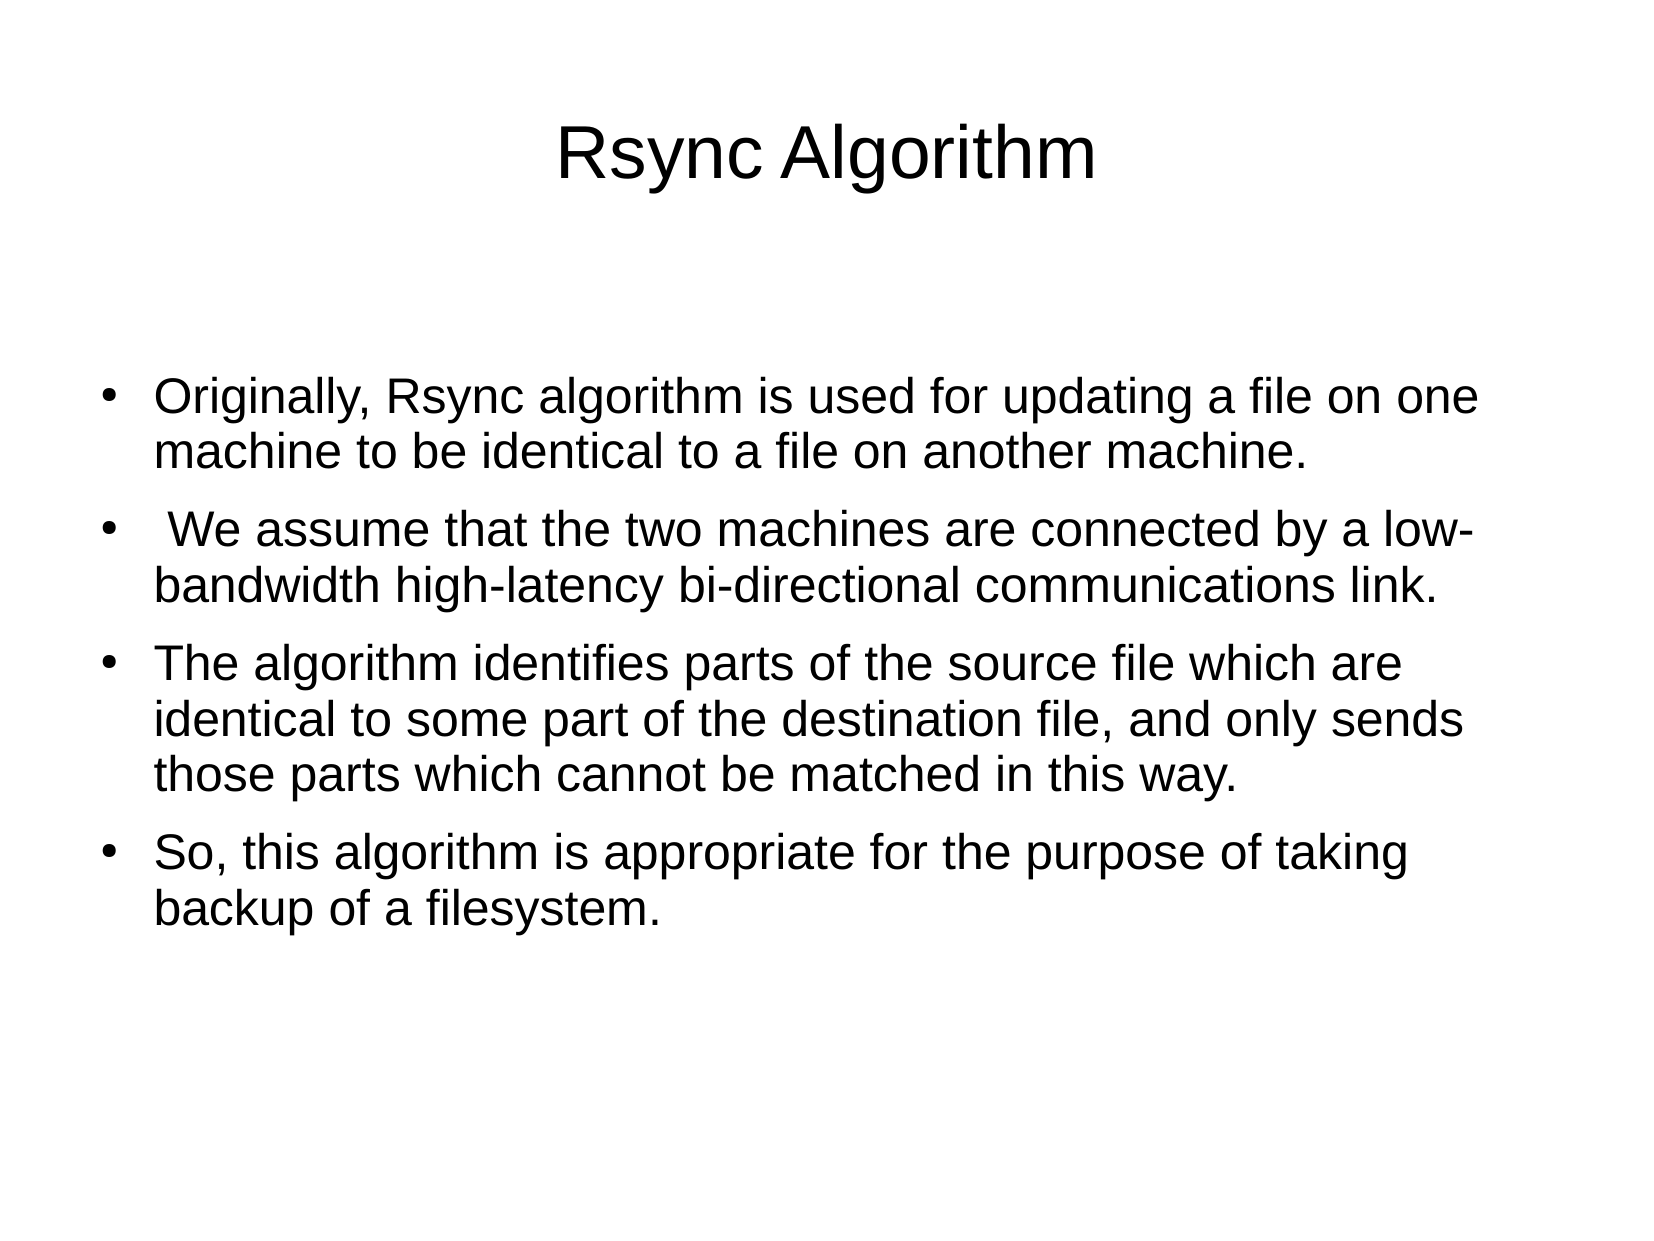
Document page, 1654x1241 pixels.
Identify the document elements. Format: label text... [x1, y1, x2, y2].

list Originally, Rsync algorithm is used for updating a file on one machine to be identical to a file on another machine. We assume that the two machines are connected by a low- bandwidth high-latency bi-directional communications link. The algorithm identifies parts of the source file which are identical to some part of the destination file, and only sends those parts which cannot be matched in this way. So, this algorithm is appropriate for the purpose of taking backup of a filesystem. [82, 290, 1571, 1010]
title Rsync Algorithm [82, 49, 1571, 257]
